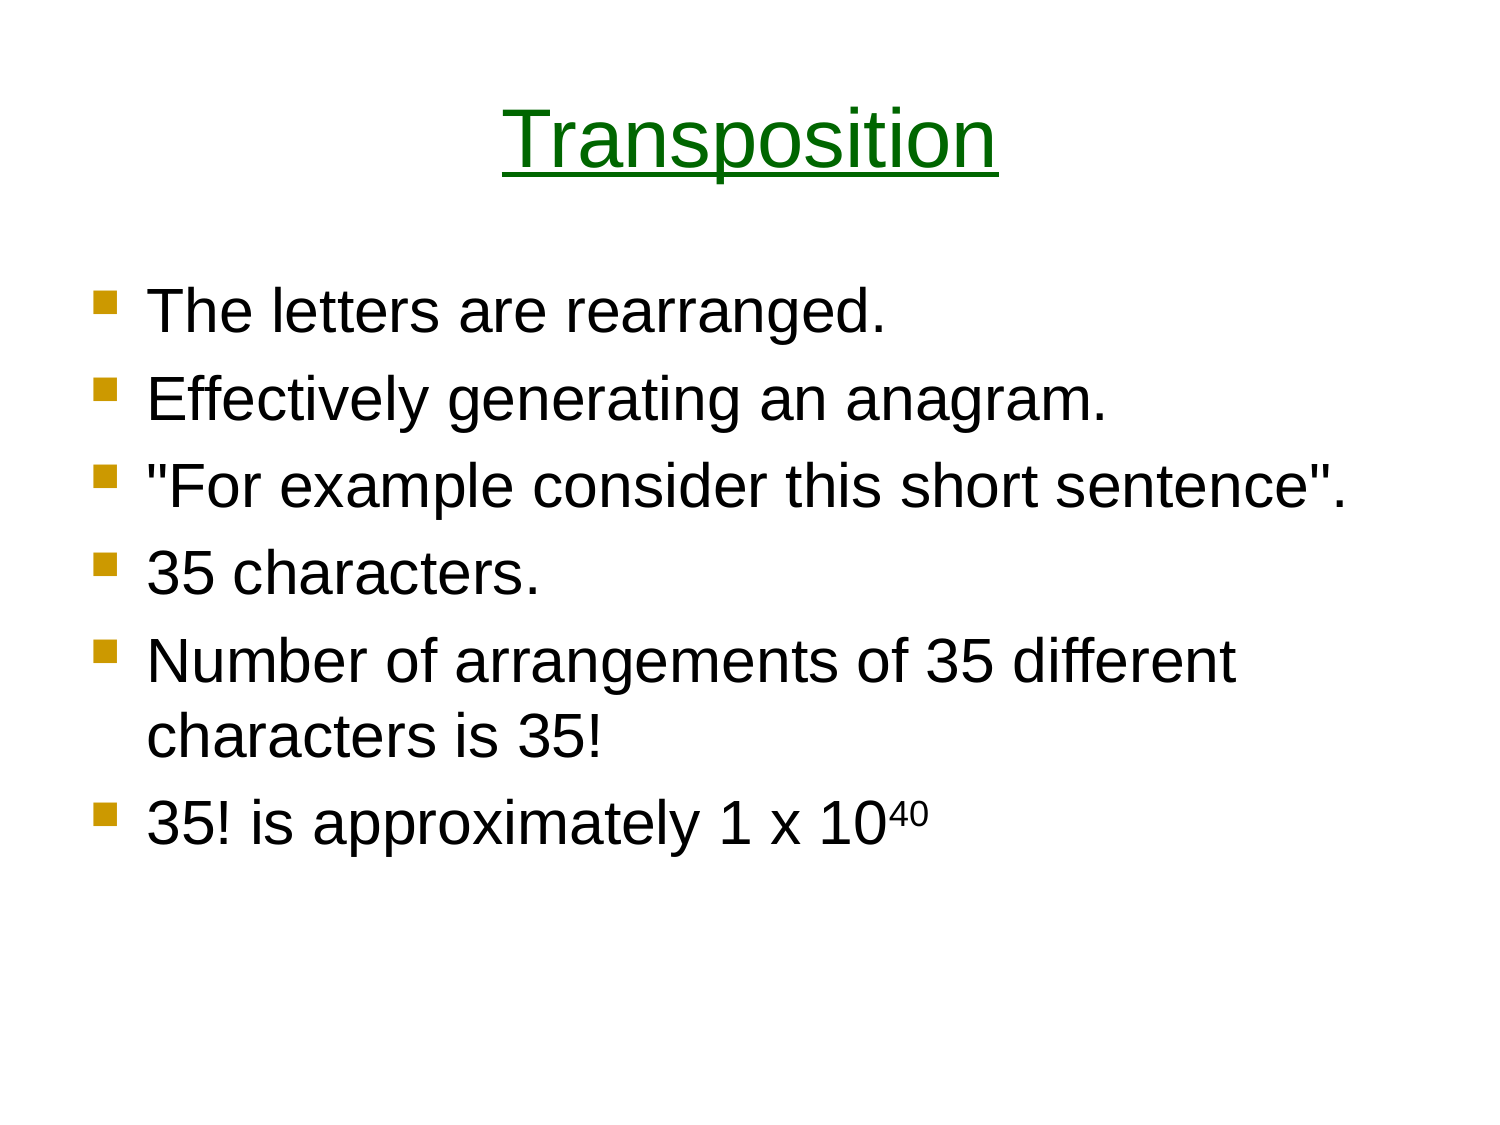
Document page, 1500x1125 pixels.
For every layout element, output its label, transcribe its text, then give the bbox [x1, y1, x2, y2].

title Transposition [75, 88, 1425, 190]
list The letters are rearranged. Effectively generating an anagram. "For example consider this short sentence". 35 characters. Number of arrangements of 35 different characters is 35! 35! is approximately 1 x 1040 [75, 262, 1425, 1006]
